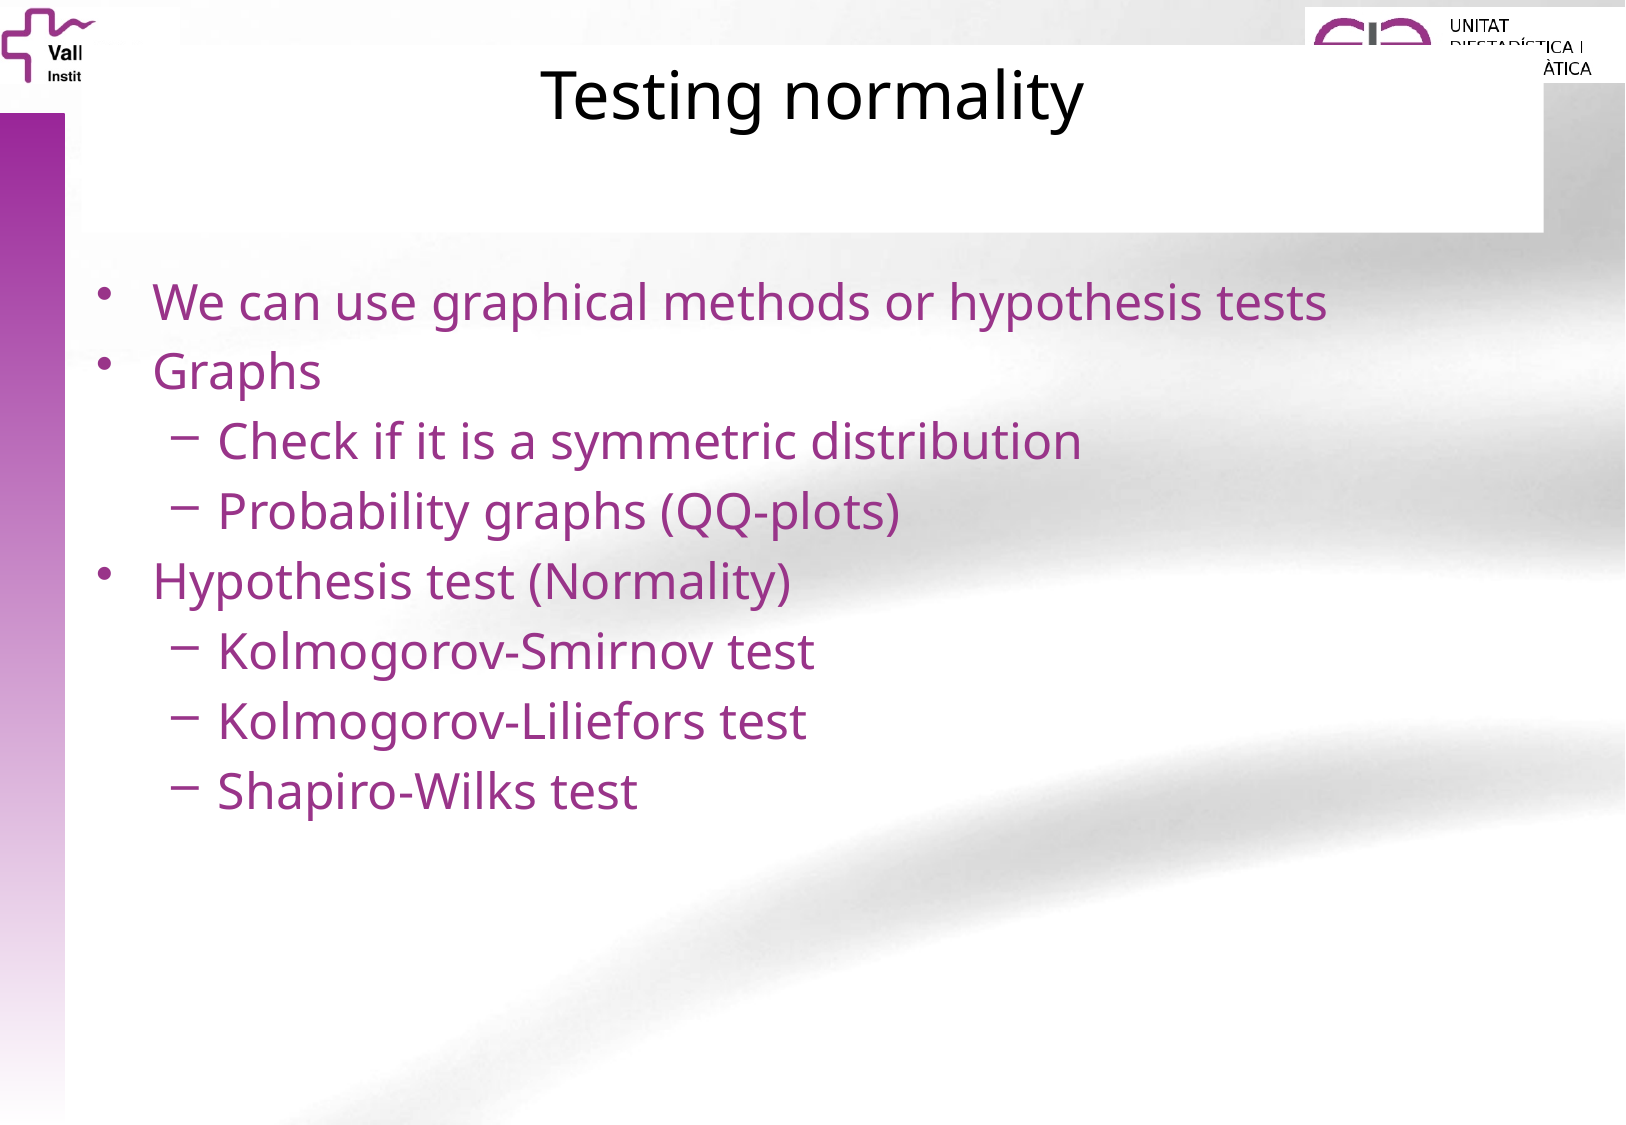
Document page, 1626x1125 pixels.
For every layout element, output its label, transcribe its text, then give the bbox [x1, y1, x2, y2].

picture [0, 0, 1625, 1125]
title Testing normality [81, 45, 1544, 233]
list We can use graphical methods or hypothesis tests Graphs Check if it is a symmetric distribution Probability graphs (QQ-plots) Hypothesis test (Normality) Kolmogorov‐Smirnov test Kolmogorov-Liliefors test Shapiro-Wilks test [81, 262, 1544, 1005]
